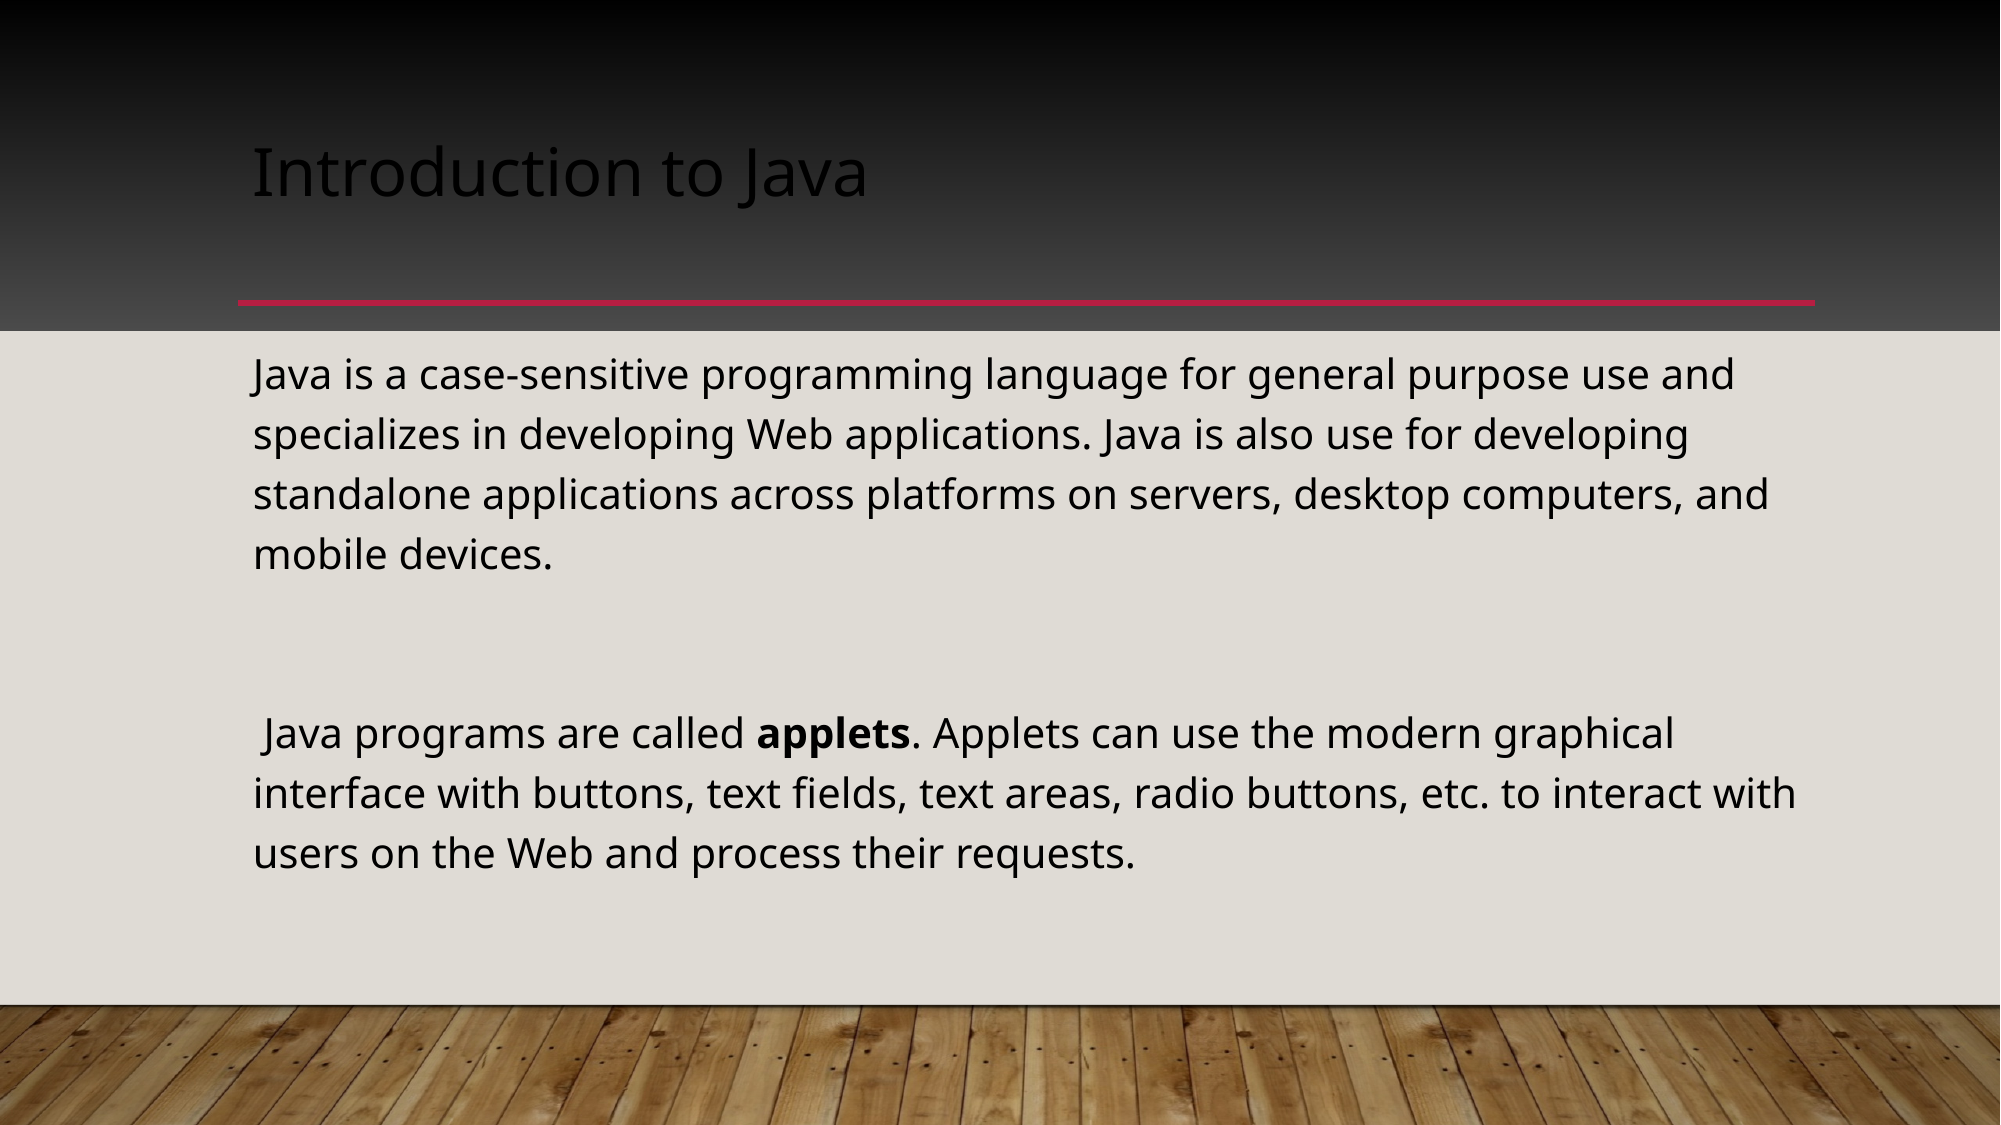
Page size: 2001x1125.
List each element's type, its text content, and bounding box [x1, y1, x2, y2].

picture [0, 1005, 2000, 1125]
list Java is a case-sensitive programming language for general purpose use and specializes in developing Web applications. Java is also use for developing standalone applications across platforms on servers, desktop computers, and mobile devices. Java programs are called applets. Applets can use the modern graphical interface with buttons, text fields, text areas, radio buttons, etc. to interact with users on the Web and process their requests. [238, 330, 1814, 897]
title Introduction to Java [238, 131, 1814, 305]
